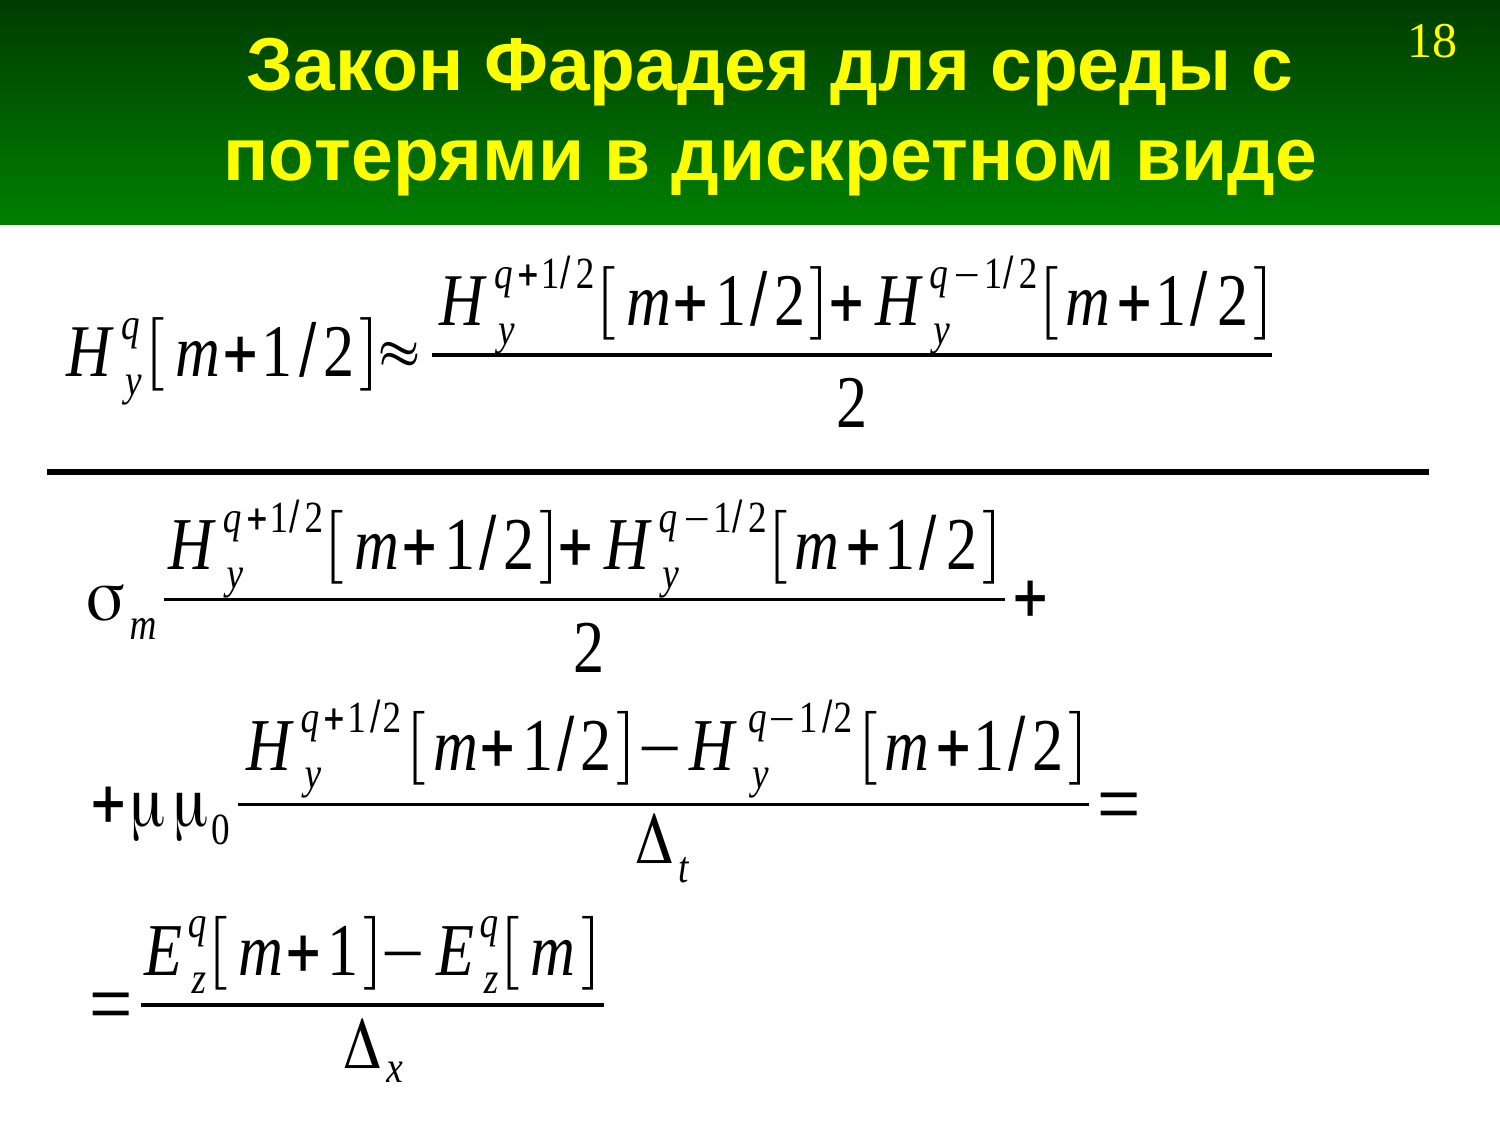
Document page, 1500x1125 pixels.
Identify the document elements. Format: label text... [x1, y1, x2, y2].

chart [71, 490, 1160, 1095]
chart [47, 246, 1289, 447]
title Закон Фарадея для среды с потерями в дискретном виде [100, 7, 1441, 204]
